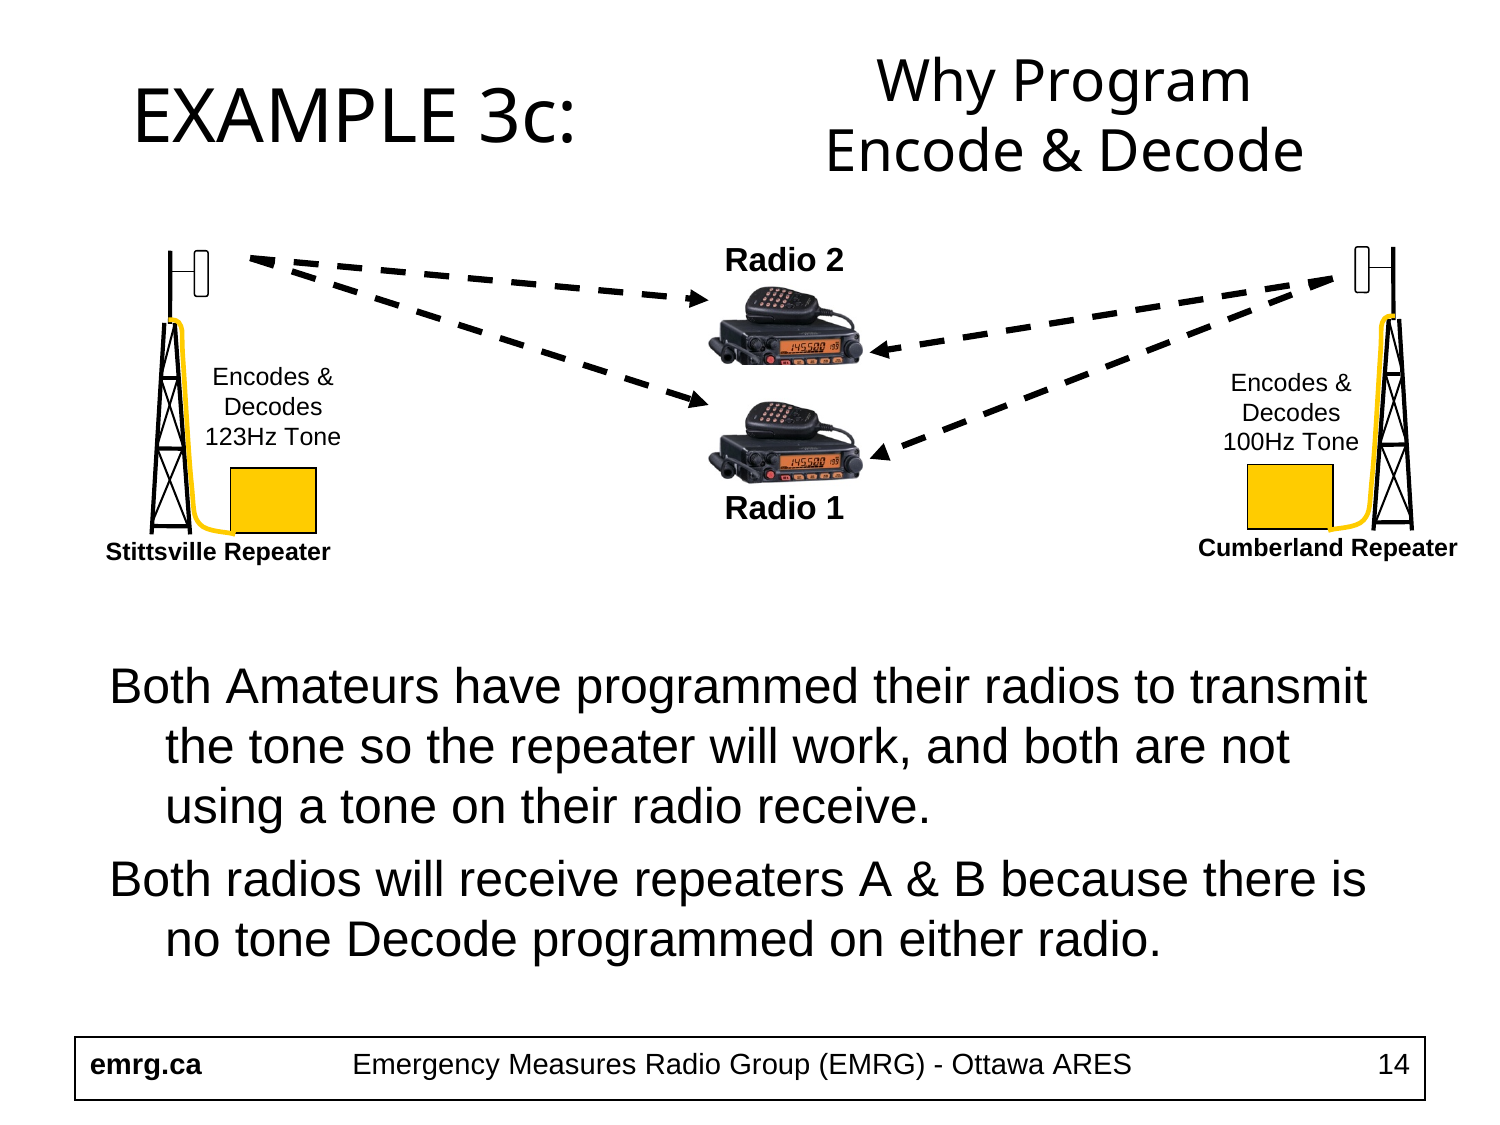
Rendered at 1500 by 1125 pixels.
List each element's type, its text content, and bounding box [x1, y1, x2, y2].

text_box <number> [1246, 1037, 1426, 1103]
text_box Encodes & Decodes 123Hz Tone [178, 352, 369, 458]
text_box [1247, 464, 1333, 529]
picture [708, 250, 863, 521]
text_box Both Amateurs have programmed their radios to transmit the tone so the repeater will work, and both are not using a tone on their radio receive. Both radios will receive repeaters A & B because there is no tone Decode programmed on either radio. [94, 646, 1438, 975]
text_box Encodes & Decodes 100Hz Tone [1196, 358, 1387, 464]
text_box Radio 1 [709, 478, 860, 535]
title EXAMPLE 3c: [116, 19, 741, 207]
text_box Emergency Measures Radio Group (EMRG) - Ottawa ARES [247, 1037, 1238, 1103]
text_box Radio 2 [709, 230, 860, 286]
text_box [230, 468, 317, 533]
text_box Stittsville Repeater [90, 527, 347, 573]
text_box Why Program Encode & Decode [766, 19, 1364, 207]
text_box Cumberland Repeater [1183, 523, 1474, 569]
